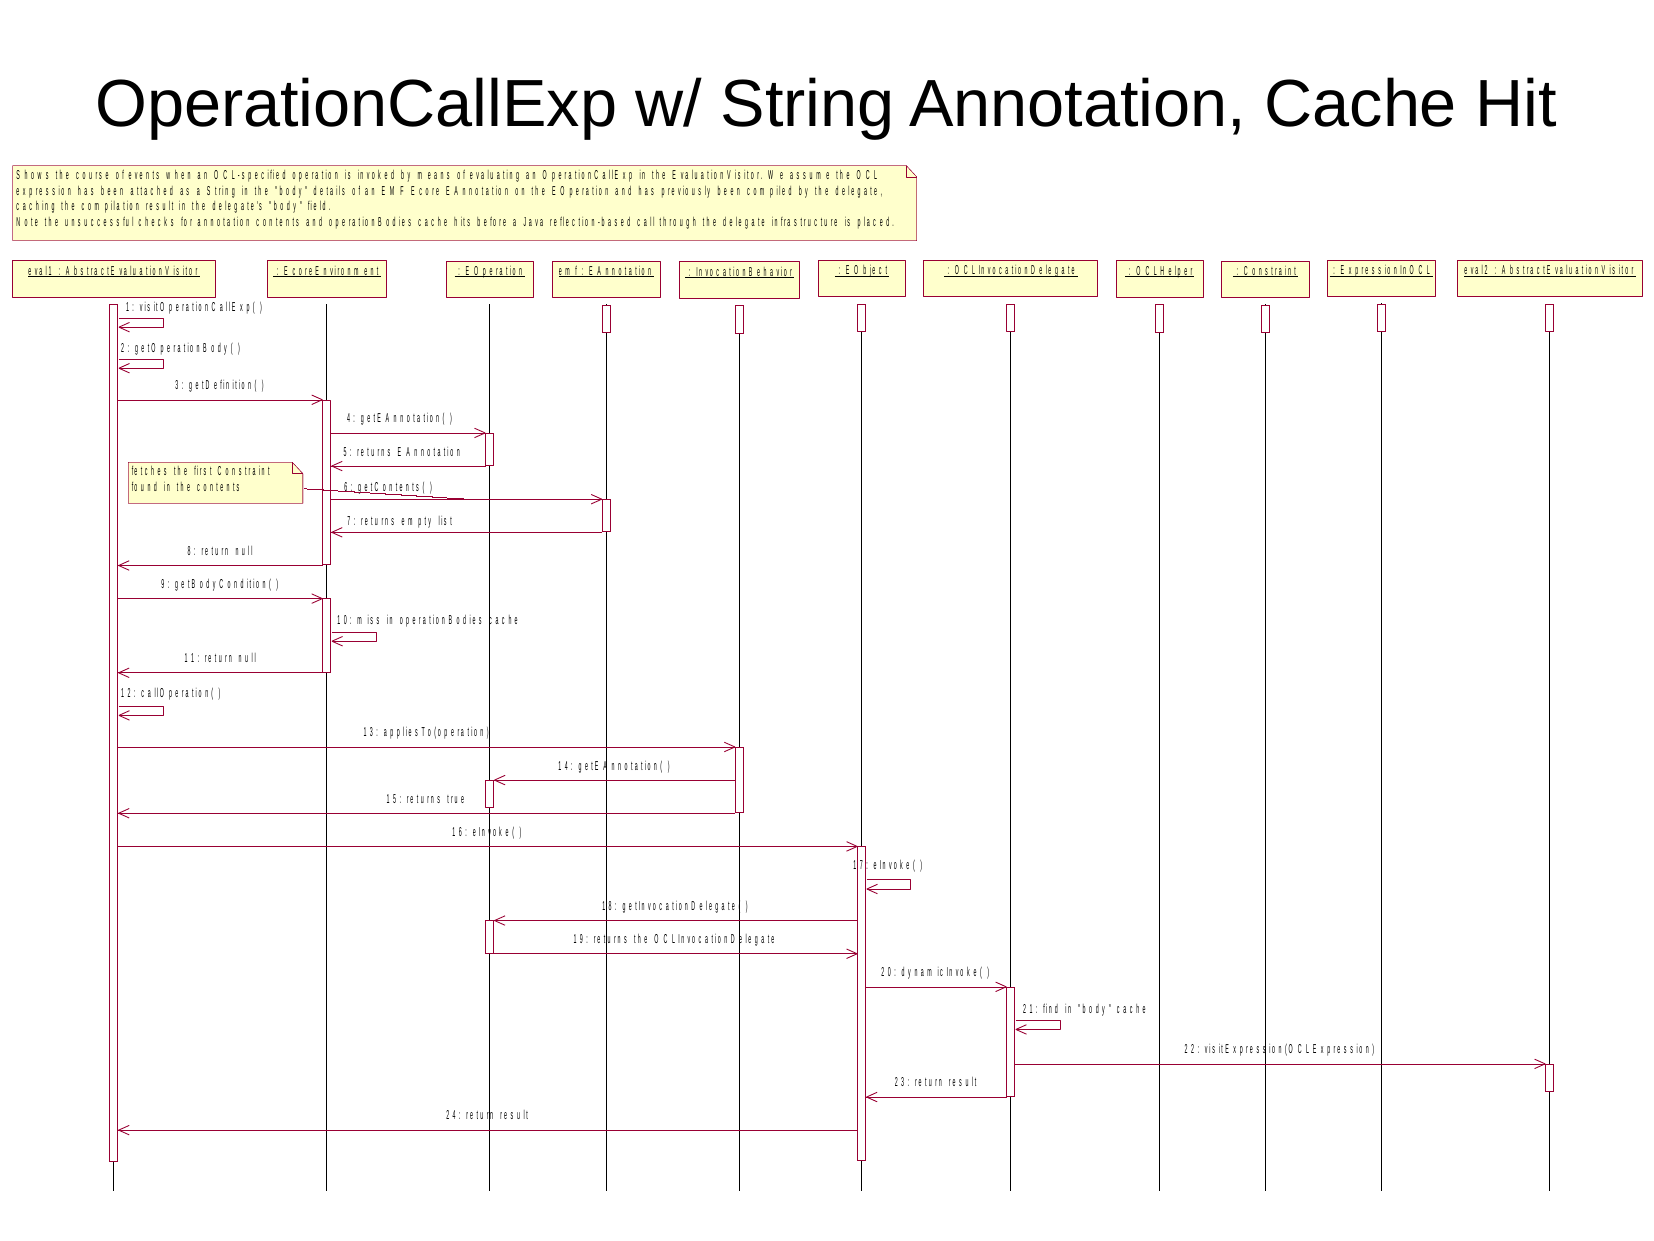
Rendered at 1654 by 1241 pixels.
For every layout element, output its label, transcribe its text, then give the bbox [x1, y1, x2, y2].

picture [0, 112, 1654, 1241]
title OperationCallExp w/ String Annotation, Cache Hit [82, 56, 1571, 112]
